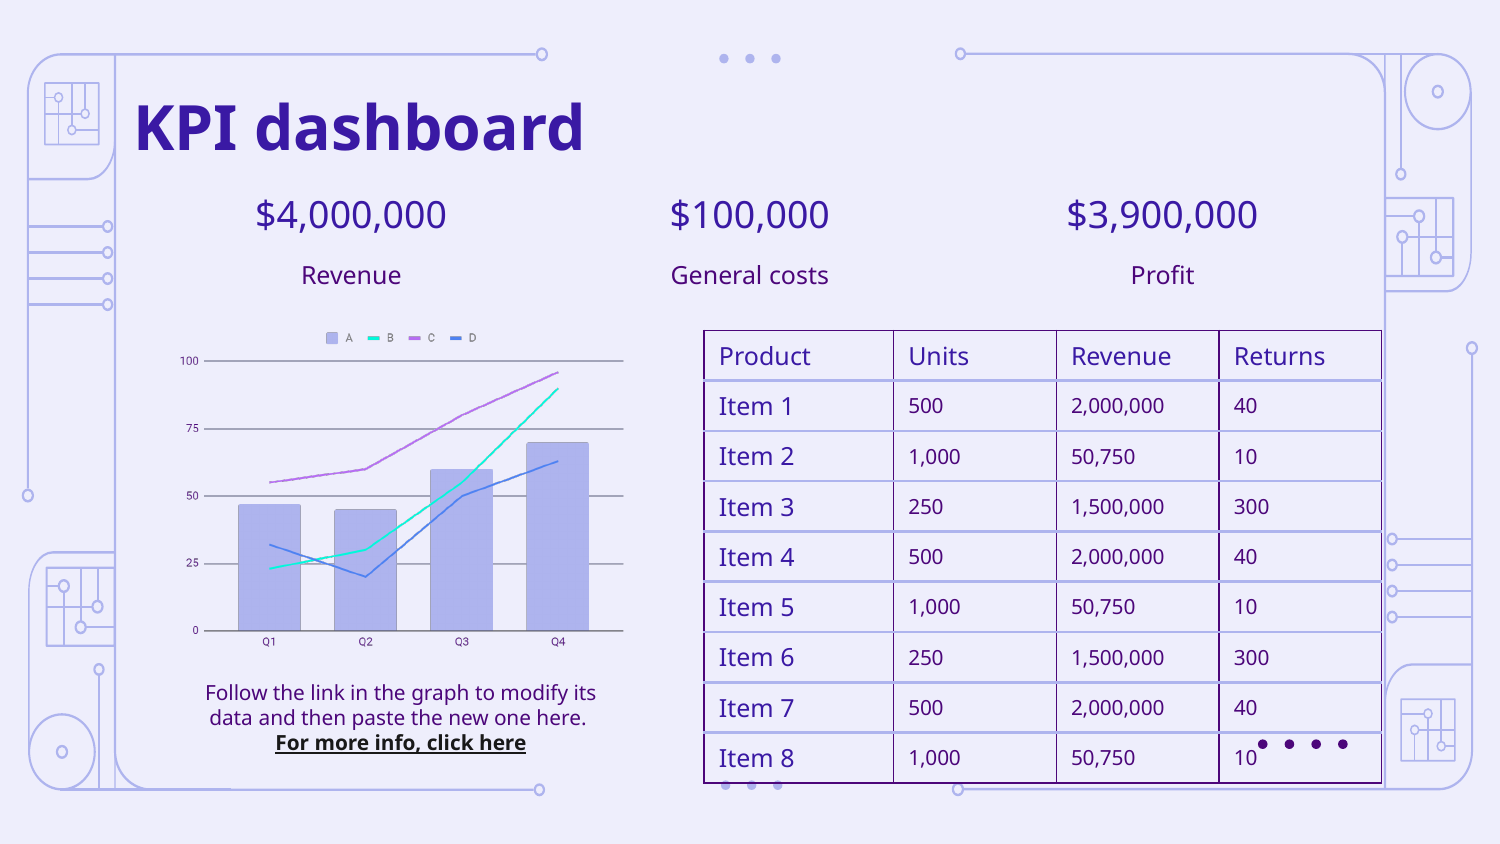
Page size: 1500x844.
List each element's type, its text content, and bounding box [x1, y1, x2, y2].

table_cell 1,000 [894, 734, 1056, 782]
text_box General costs [575, 252, 925, 289]
table_cell 500 [894, 382, 1056, 430]
text_box Revenue [176, 244, 527, 289]
table_cell 40 [1220, 684, 1381, 731]
table_cell Item 6 [705, 633, 893, 681]
title KPI dashboard [118, 72, 1382, 167]
table_cell 2,000,000 [1057, 382, 1218, 430]
text_box $100,000 [575, 178, 925, 252]
table_cell Item 3 [705, 482, 893, 530]
text_box [1284, 739, 1295, 749]
table_header Units [894, 331, 1056, 379]
table_header Returns [1220, 331, 1381, 379]
table_cell Item 4 [705, 533, 893, 580]
table_cell 2,000,000 [1057, 684, 1218, 731]
table_cell 10 [1220, 432, 1381, 480]
table_cell 500 [894, 684, 1056, 731]
table_cell 50,750 [1057, 734, 1218, 782]
table_cell 2,000,000 [1057, 533, 1218, 580]
table_header Product [705, 331, 893, 379]
table_cell 50,750 [1057, 432, 1218, 480]
table_cell 10 [1220, 734, 1381, 782]
table_cell Item 7 [705, 684, 893, 731]
text_box [1338, 739, 1348, 749]
table_cell Item 5 [705, 583, 893, 631]
table_cell 300 [1220, 633, 1381, 681]
text_box $4,000,000 [176, 178, 526, 252]
picture [162, 315, 640, 665]
table_cell 1,500,000 [1057, 633, 1218, 681]
text_box Follow the link in the graph to modify its data and then paste the new one here. For more info, click here [183, 665, 619, 759]
table_cell 250 [894, 633, 1056, 681]
table_cell 500 [894, 533, 1056, 580]
table_cell Item 1 [705, 382, 893, 430]
table_cell 1,000 [894, 432, 1056, 480]
table_header Revenue [1057, 331, 1218, 379]
table_cell 40 [1220, 382, 1381, 430]
table_cell 250 [894, 482, 1056, 530]
table_cell Item 2 [705, 432, 893, 480]
table_cell 10 [1220, 583, 1381, 631]
text_box [1311, 739, 1322, 749]
table_cell Item 8 [705, 734, 893, 782]
text_box Profit [987, 252, 1338, 289]
table_cell 1,500,000 [1057, 482, 1218, 530]
table_cell 300 [1220, 482, 1381, 530]
text_box [1257, 739, 1268, 749]
table_cell 1,000 [894, 583, 1056, 631]
table_cell 40 [1220, 533, 1381, 580]
table_cell 50,750 [1057, 583, 1218, 631]
text_box $3,900,000 [987, 178, 1338, 252]
